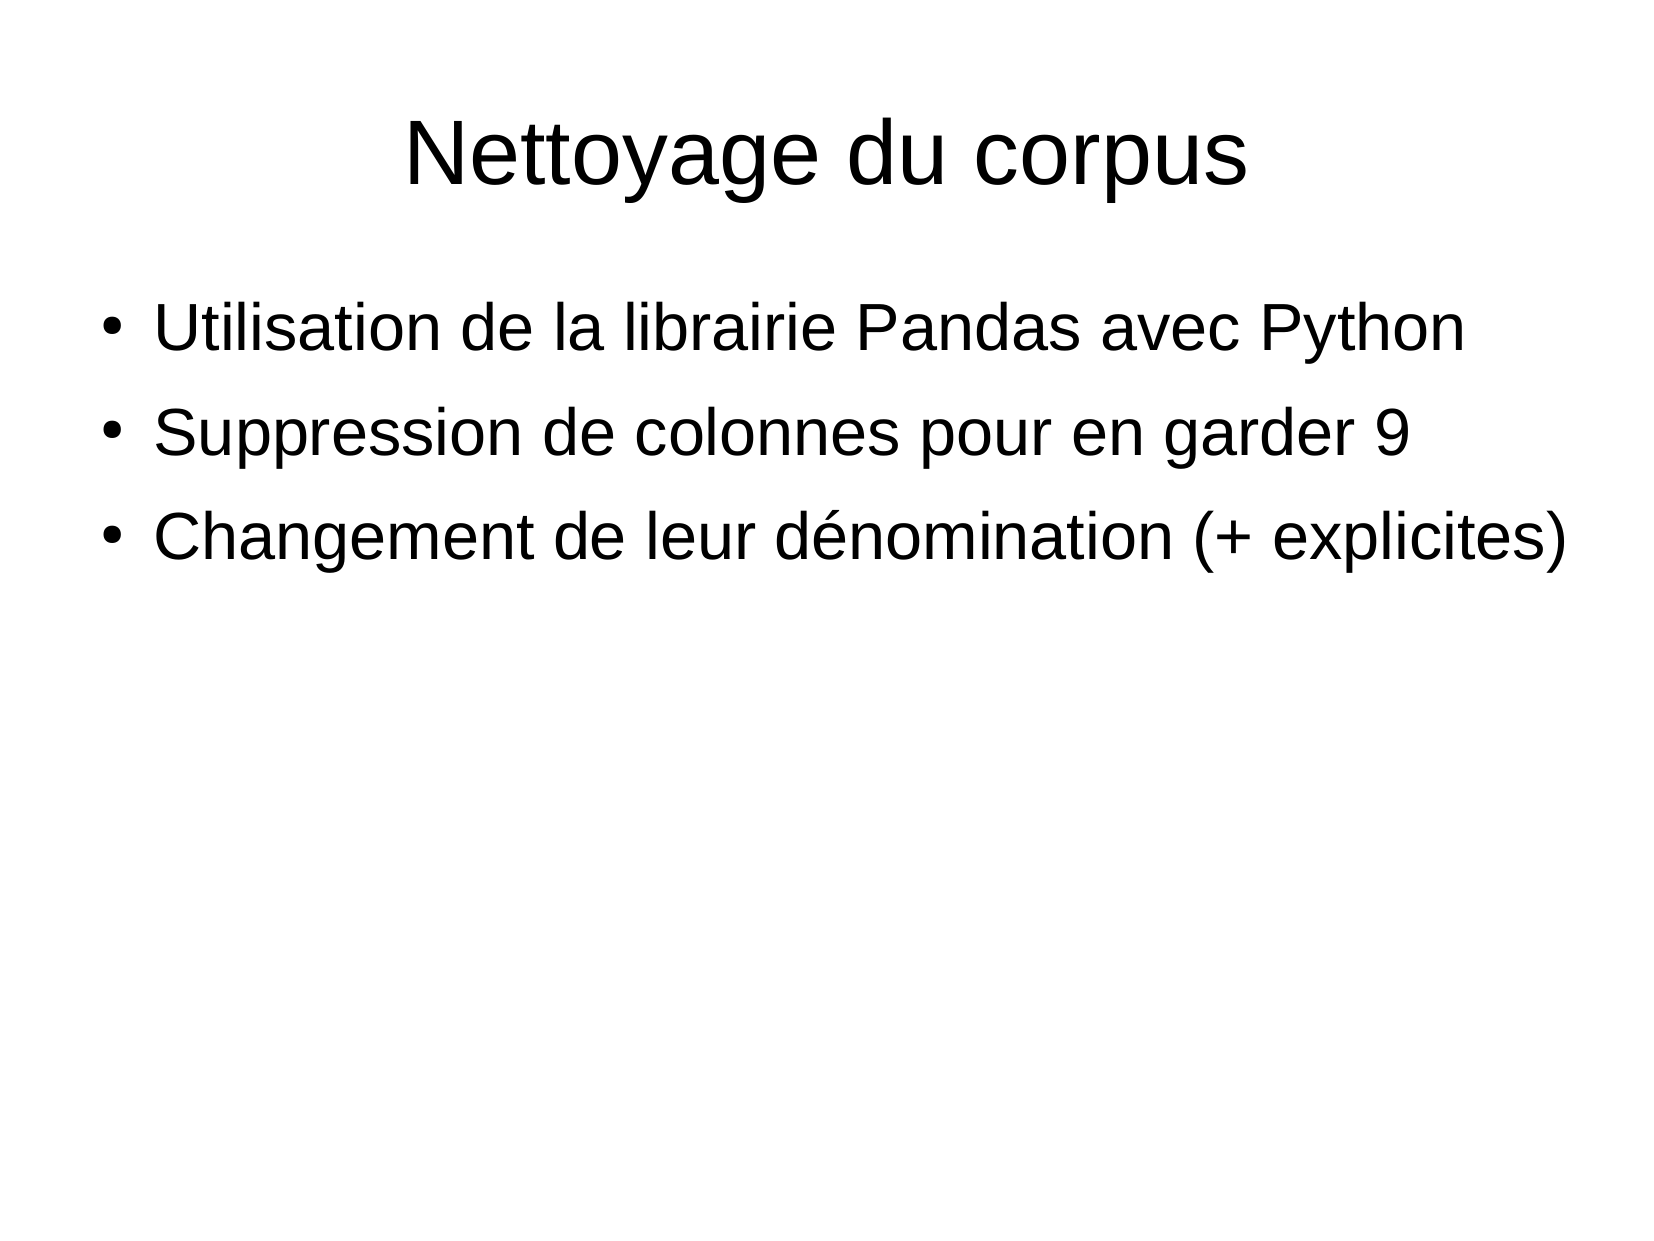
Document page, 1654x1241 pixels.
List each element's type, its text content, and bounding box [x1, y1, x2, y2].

title Nettoyage du corpus [82, 49, 1571, 257]
list Utilisation de la librairie Pandas avec Python Suppression de colonnes pour en garder 9 Changement de leur dénomination (+ explicites) [82, 290, 1571, 1109]
